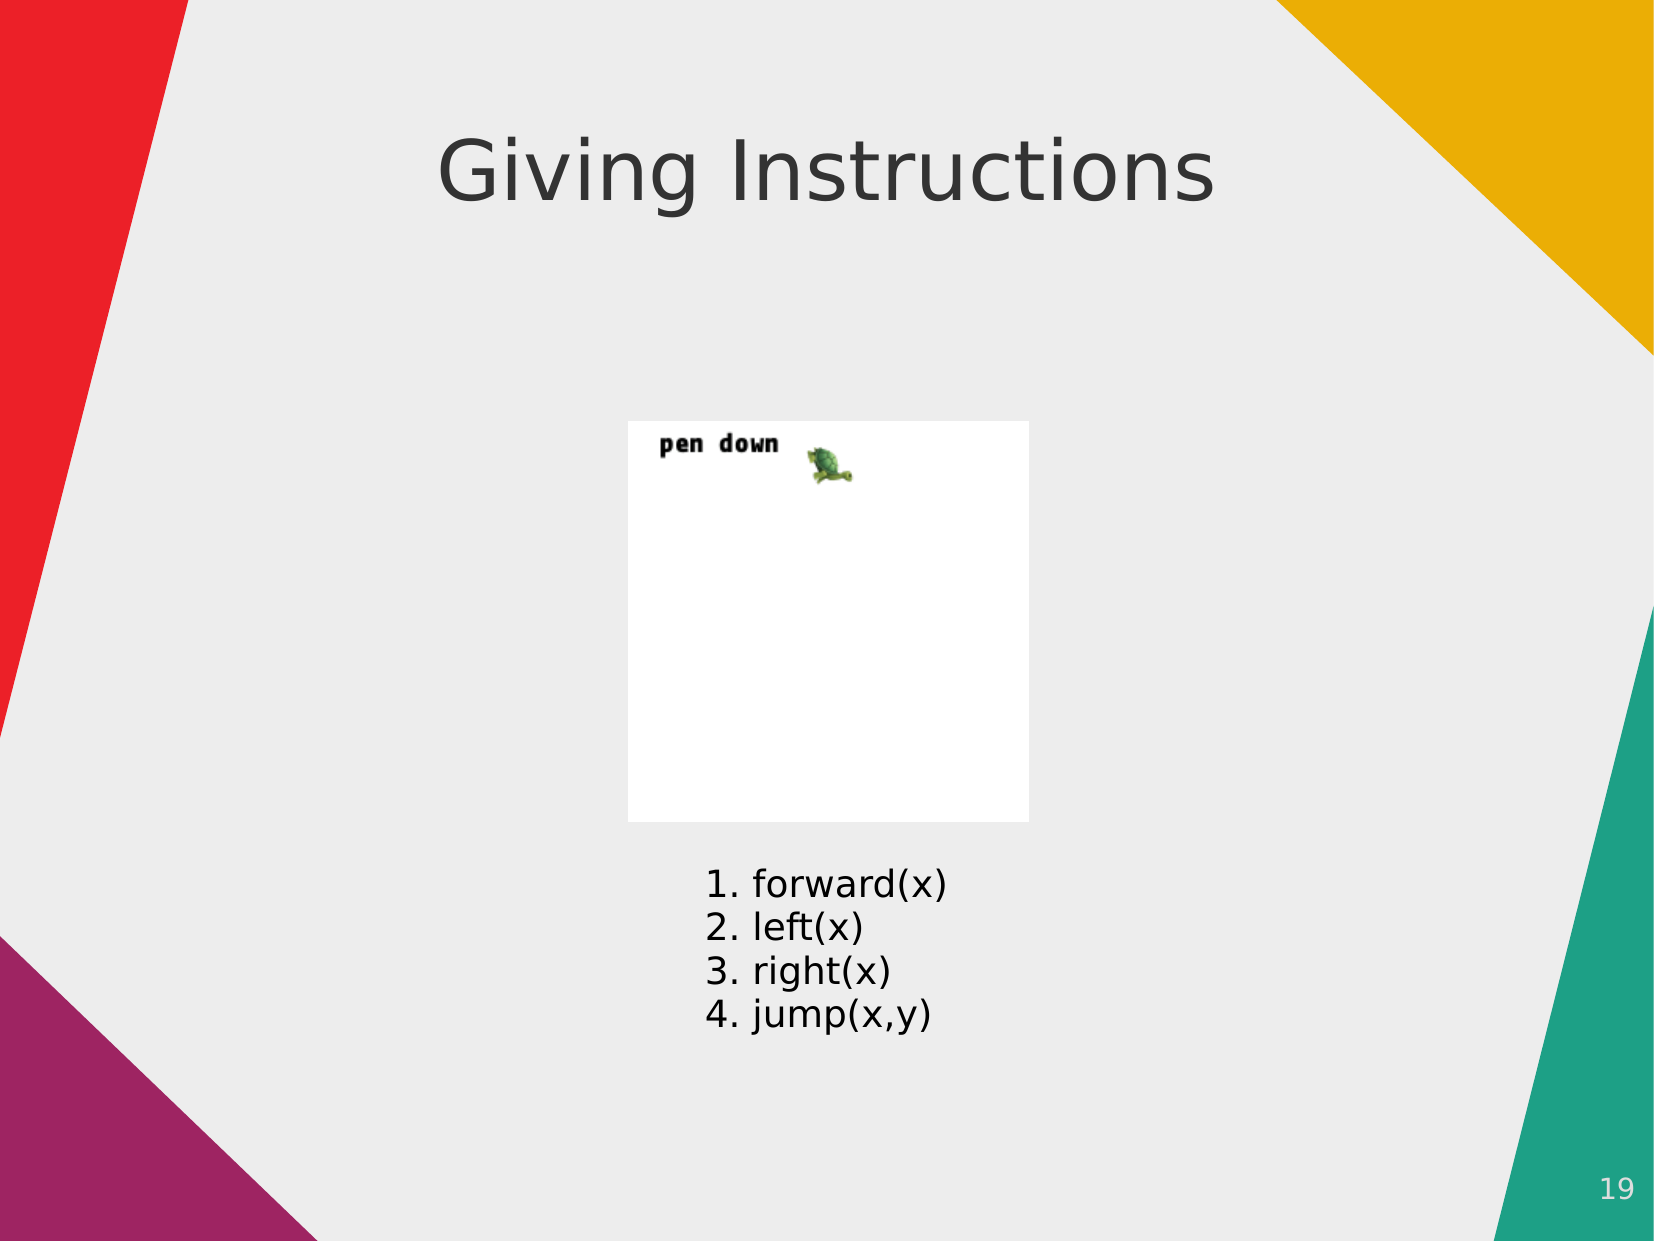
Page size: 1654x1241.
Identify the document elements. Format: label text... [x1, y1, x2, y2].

title Giving Instructions [114, 73, 1539, 271]
picture [628, 421, 1029, 822]
text_box 1. forward(x) 2. left(x) 3. right(x) 4. jump(x,y) [690, 855, 976, 1044]
